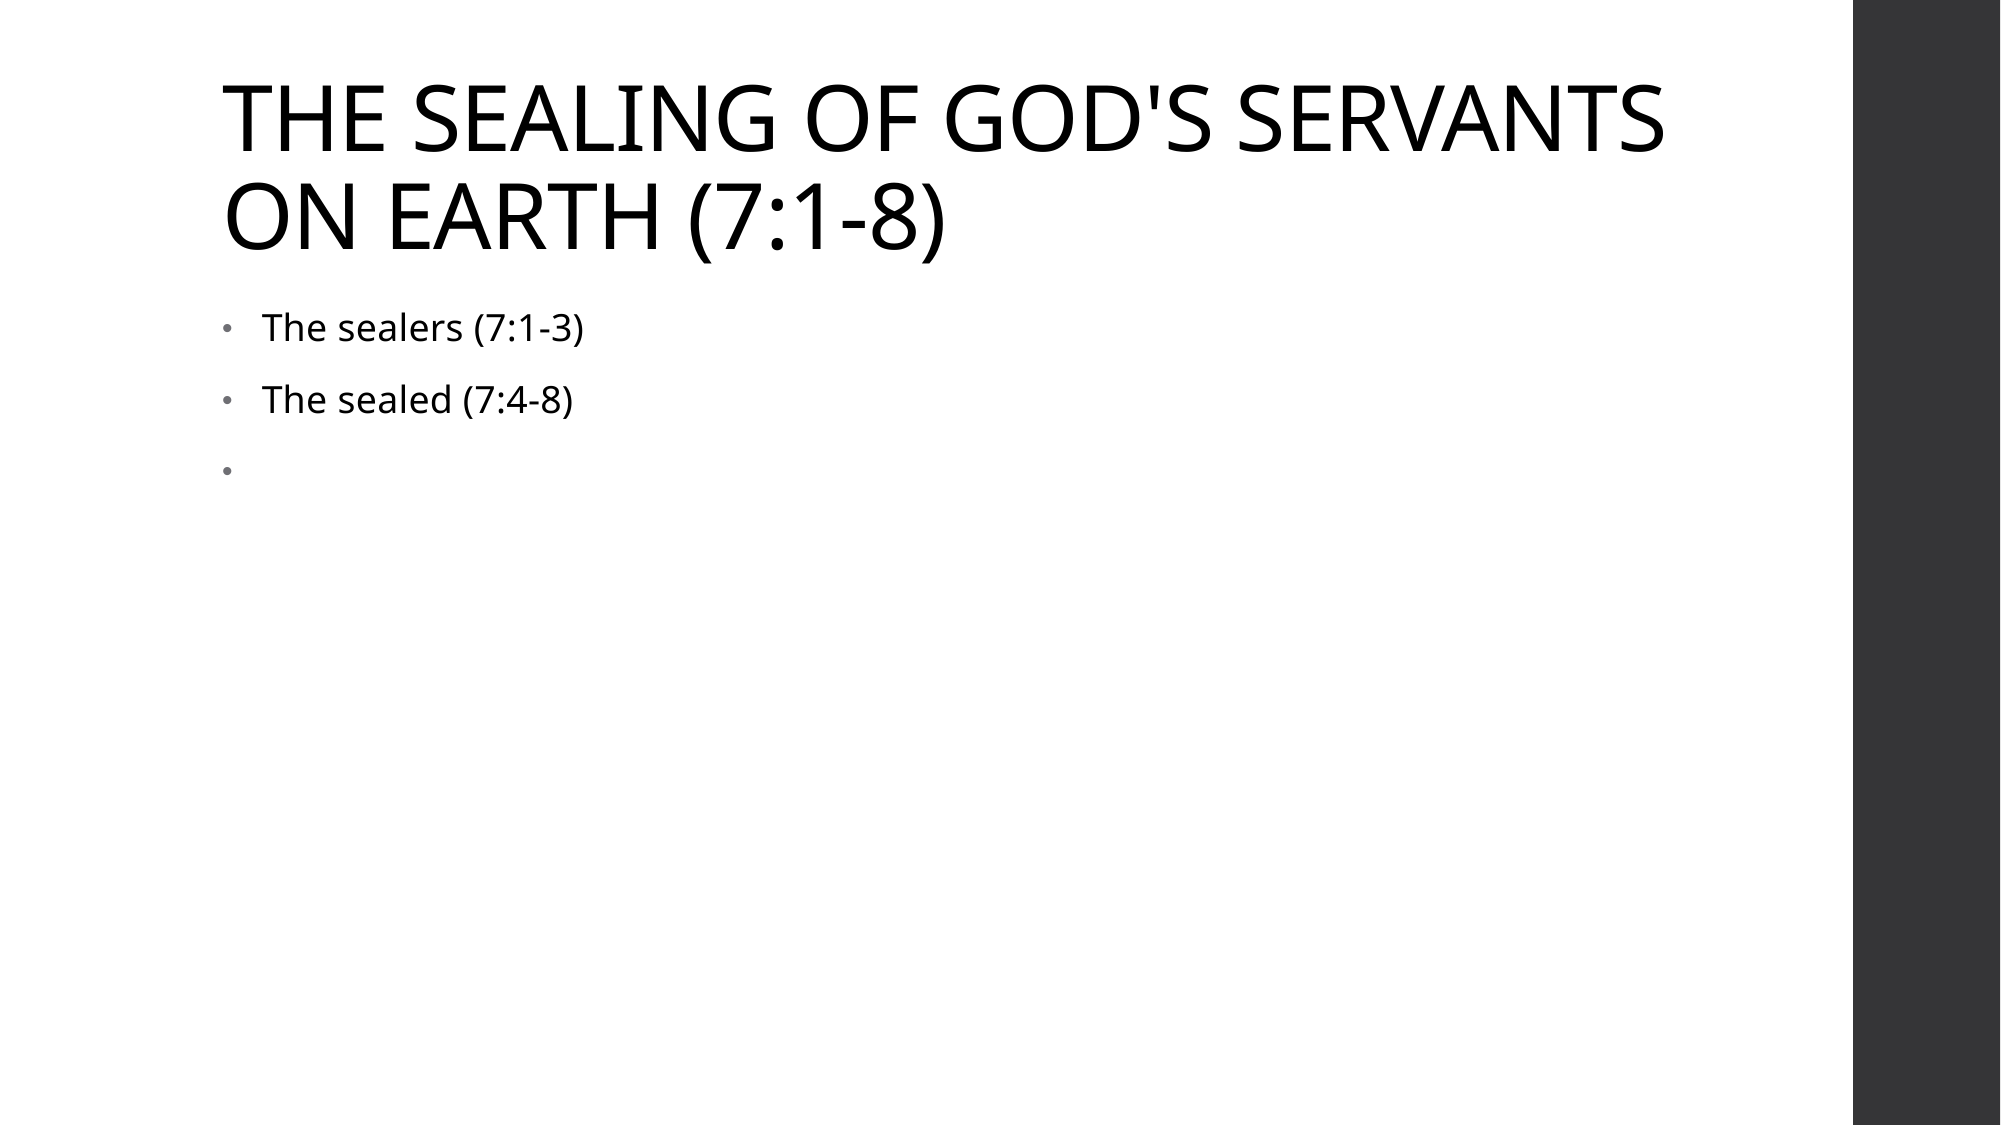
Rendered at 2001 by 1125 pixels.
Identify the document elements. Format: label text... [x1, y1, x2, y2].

title THE SEALING OF GOD'S SERVANTS ON EARTH (7:1-8) [206, 60, 1797, 278]
list The sealers (7:1-3) The sealed (7:4-8) [206, 299, 1617, 1014]
